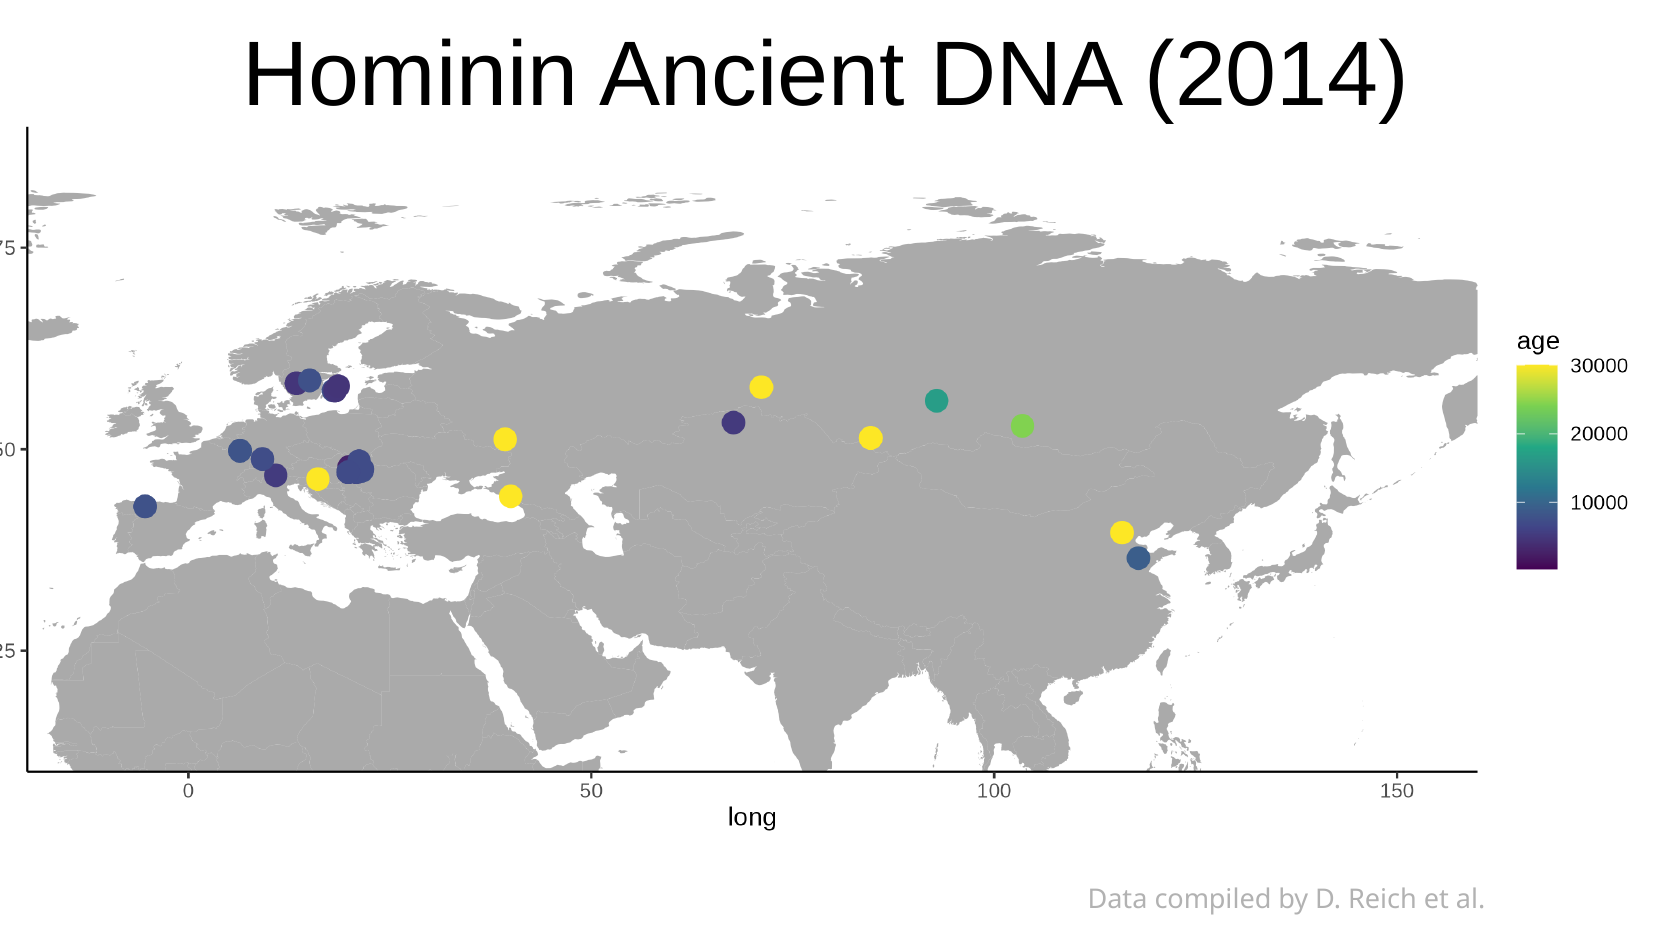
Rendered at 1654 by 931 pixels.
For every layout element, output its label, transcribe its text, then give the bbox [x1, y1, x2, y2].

picture [0, 152, 1654, 931]
text_box Data compiled by D. Reich et al. [1072, 872, 1635, 930]
title Hominin Ancient DNA (2014) [0, 0, 1654, 152]
